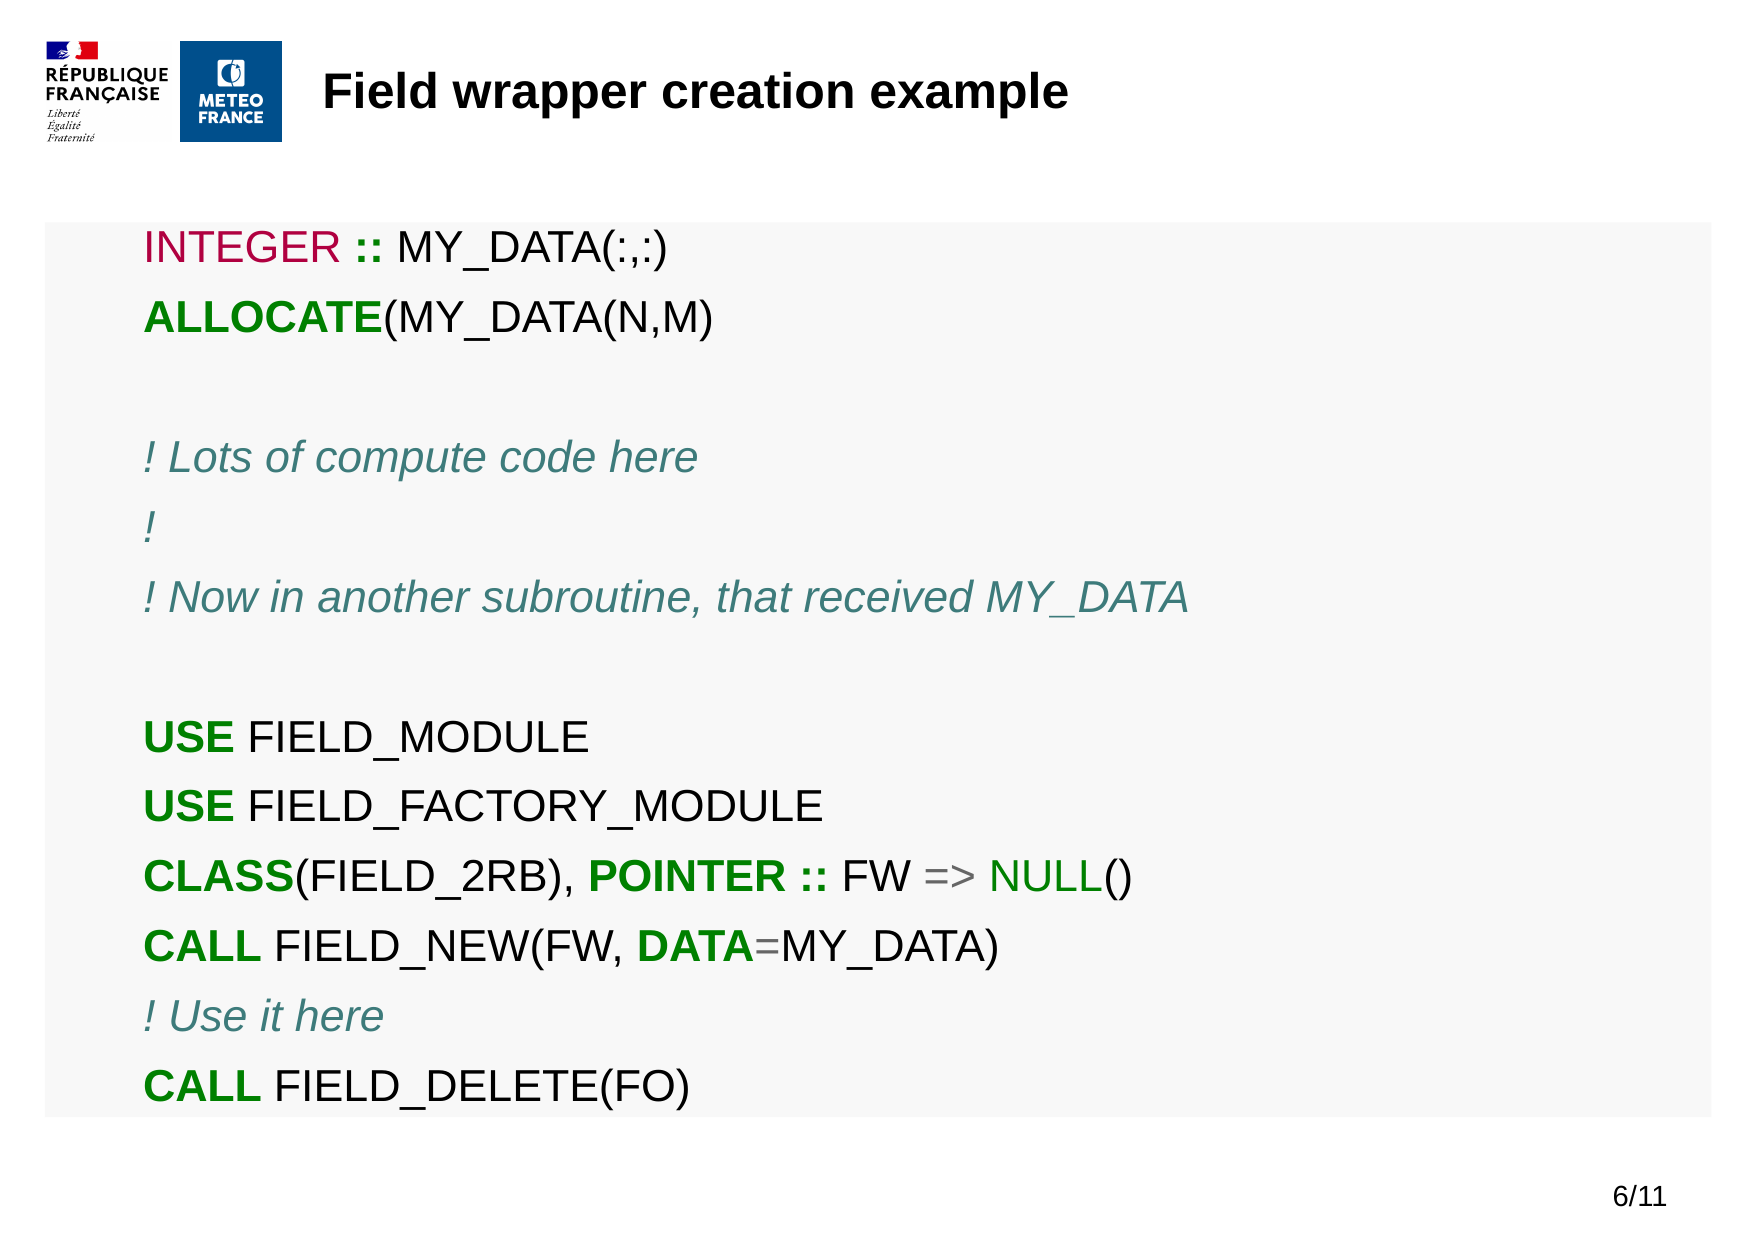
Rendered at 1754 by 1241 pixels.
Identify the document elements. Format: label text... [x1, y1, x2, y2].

list INTEGER :: MY_DATA(:,:) ALLOCATE(MY_DATA(N,M) ! Lots of compute code here ! ! Now in another subroutine, that received MY_DATA USE FIELD_MODULE USE FIELD_FACTORY_MODULE CLASS(FIELD_2RB), POINTER :: FW => NULL() CALL FIELD_NEW(FW, DATA=MY_DATA) ! Use it here CALL FIELD_DELETE(FO) [44, 222, 1712, 1118]
picture [46, 41, 172, 142]
picture [180, 41, 282, 142]
title Field wrapper creation example [322, 40, 1709, 142]
